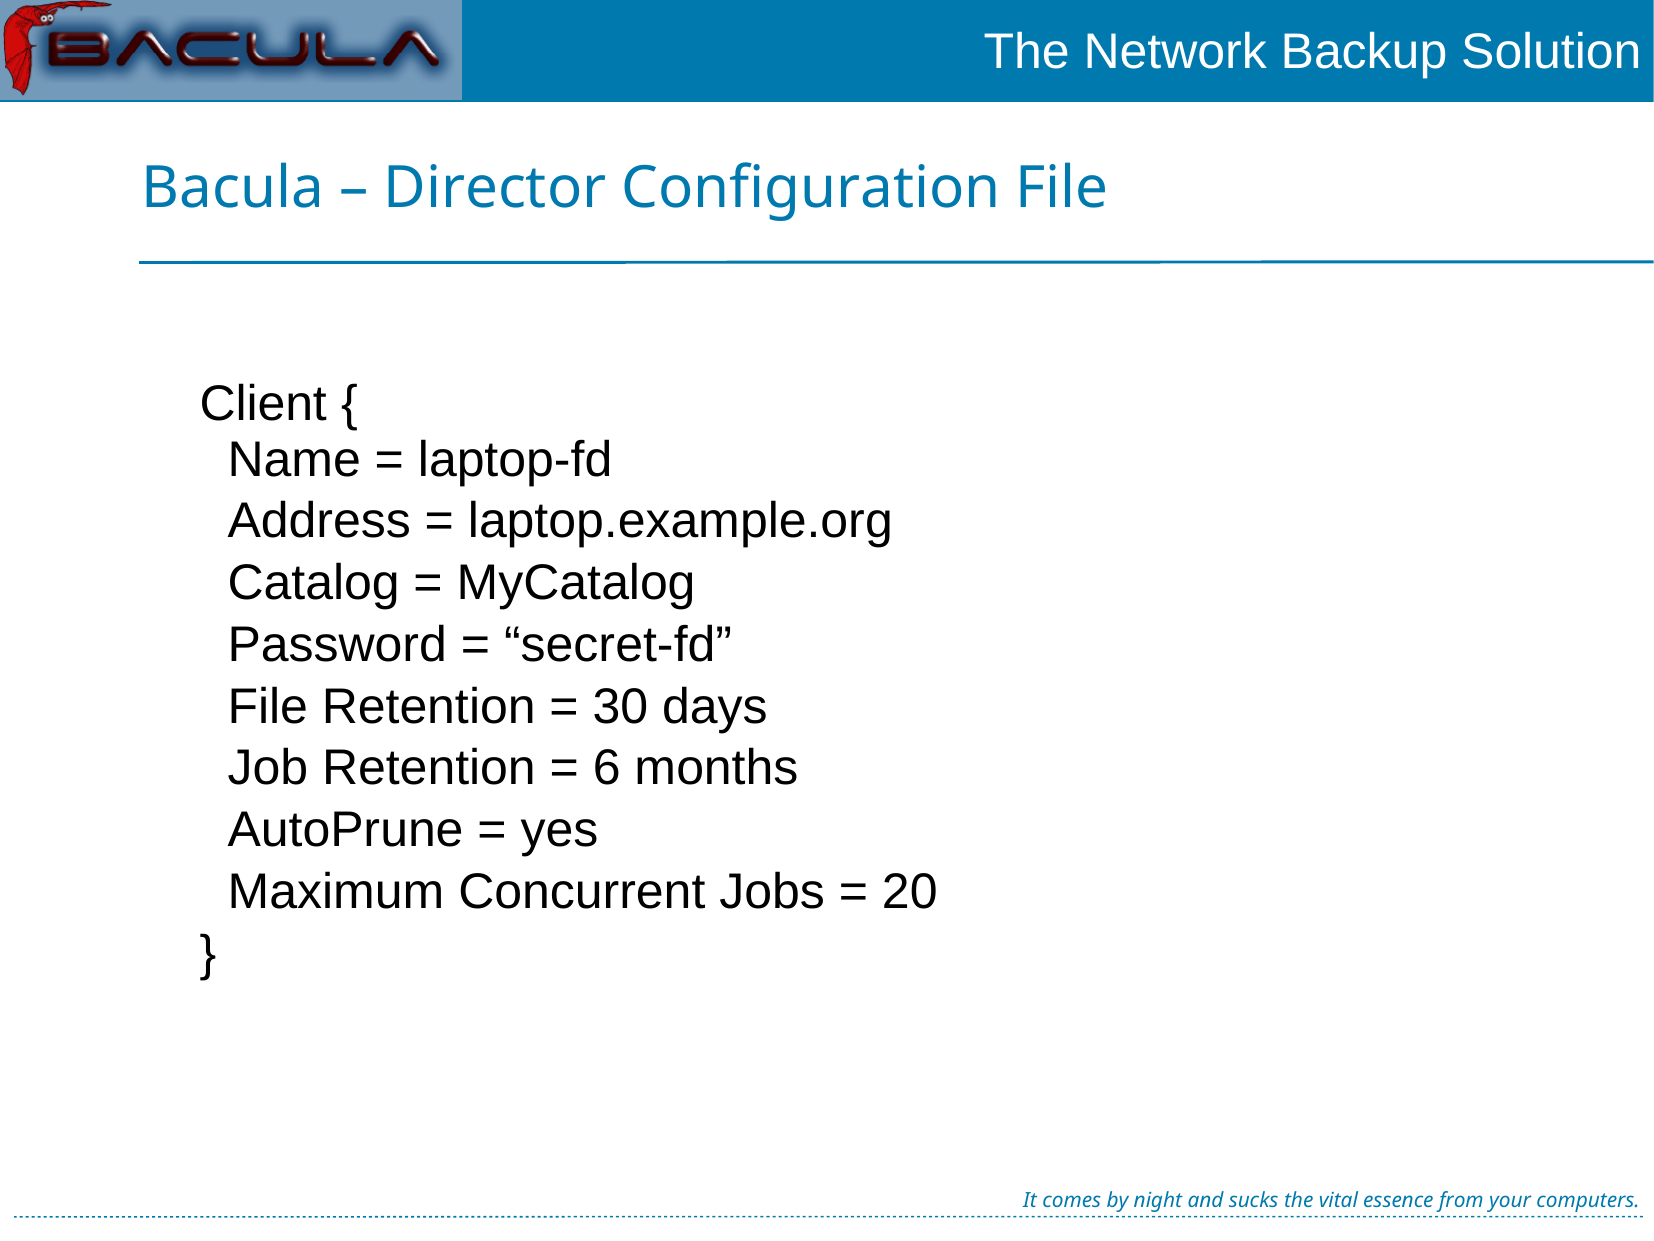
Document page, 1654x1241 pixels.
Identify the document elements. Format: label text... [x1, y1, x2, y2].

list Client { Name = laptop-fd Address = laptop.example.org Catalog = MyCatalog Password = “secret-fd” File Retention = 30 days Job Retention = 6 months AutoPrune = yes Maximum Concurrent Jobs = 20 } [140, 375, 1534, 1127]
title Bacula – Director Configuration File [141, 112, 1501, 226]
picture [0, 0, 461, 99]
